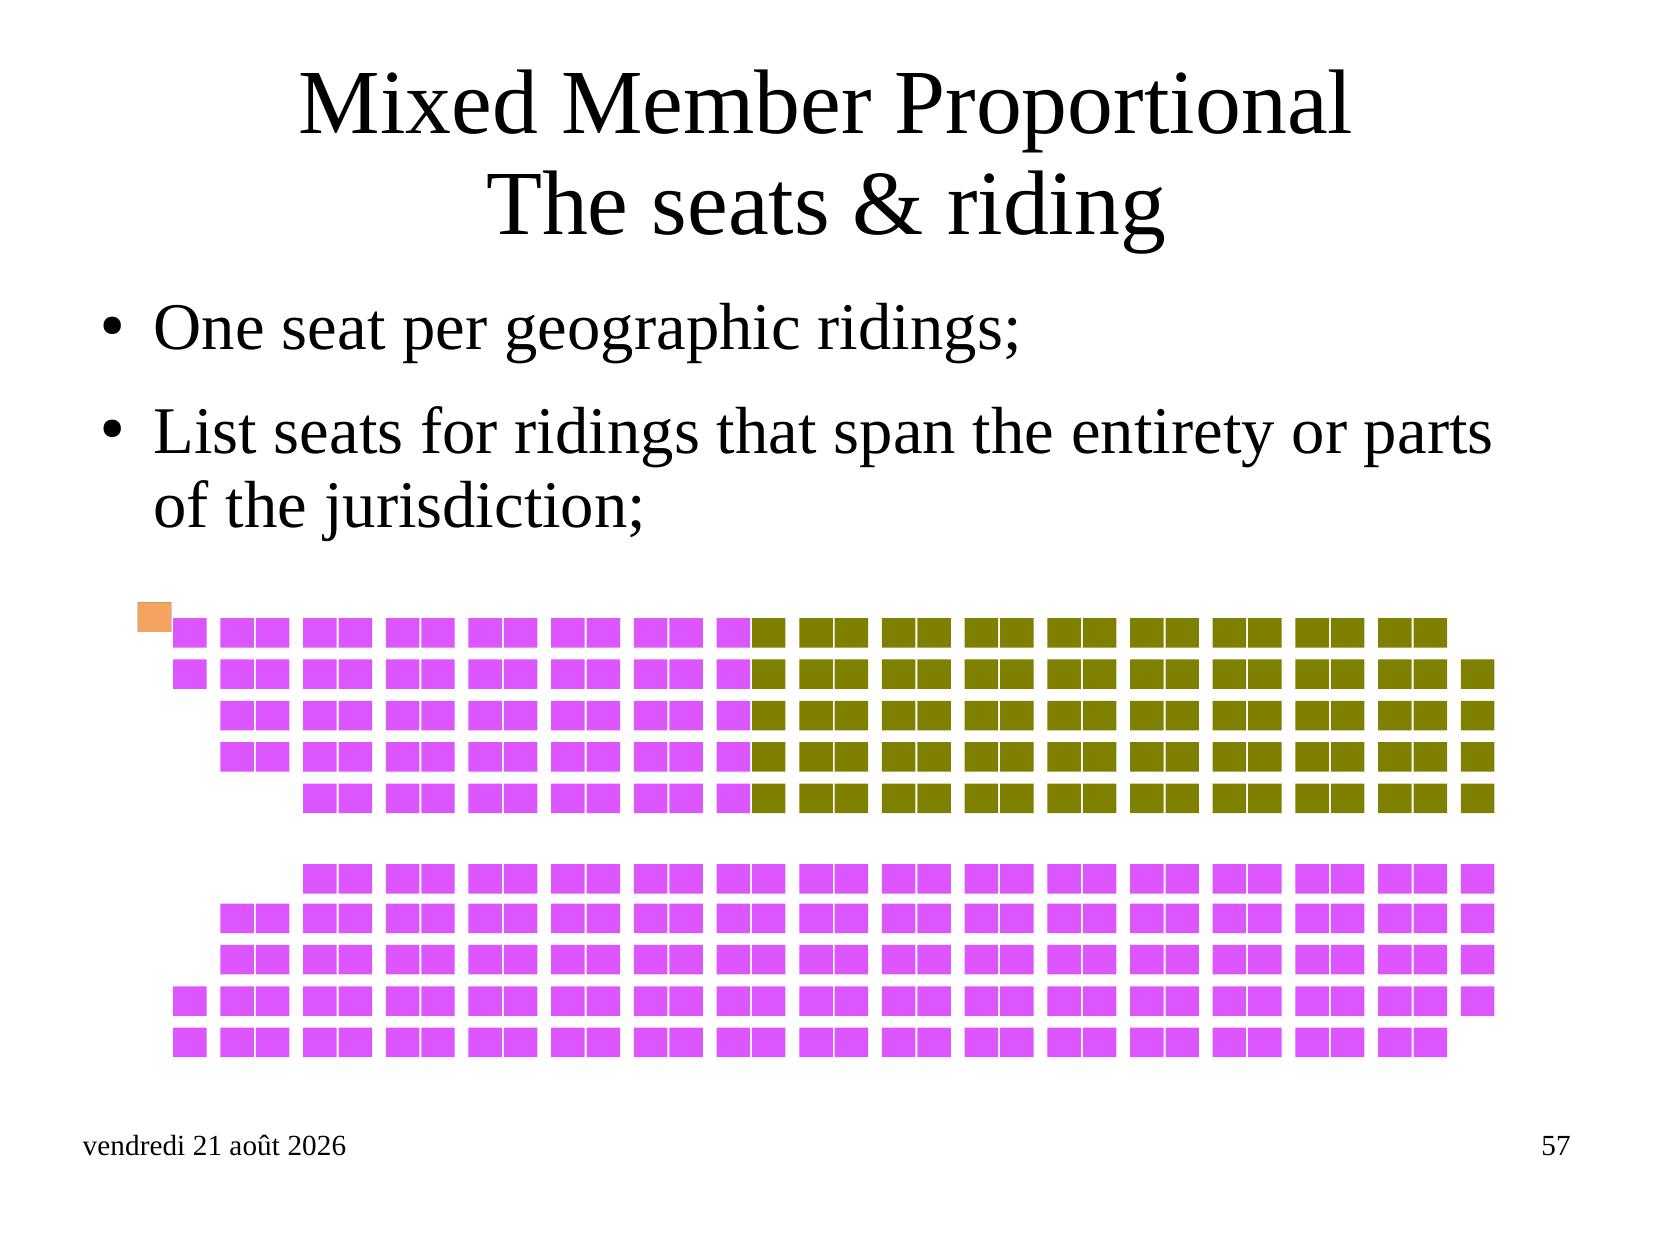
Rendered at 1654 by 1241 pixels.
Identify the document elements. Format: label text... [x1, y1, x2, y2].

list One seat per geographic ridings; List seats for ridings that span the entirety or parts of the jurisdiction; [82, 290, 1538, 634]
title Mixed Member Proportional The seats & riding [82, 49, 1571, 257]
picture [135, 602, 1526, 1087]
